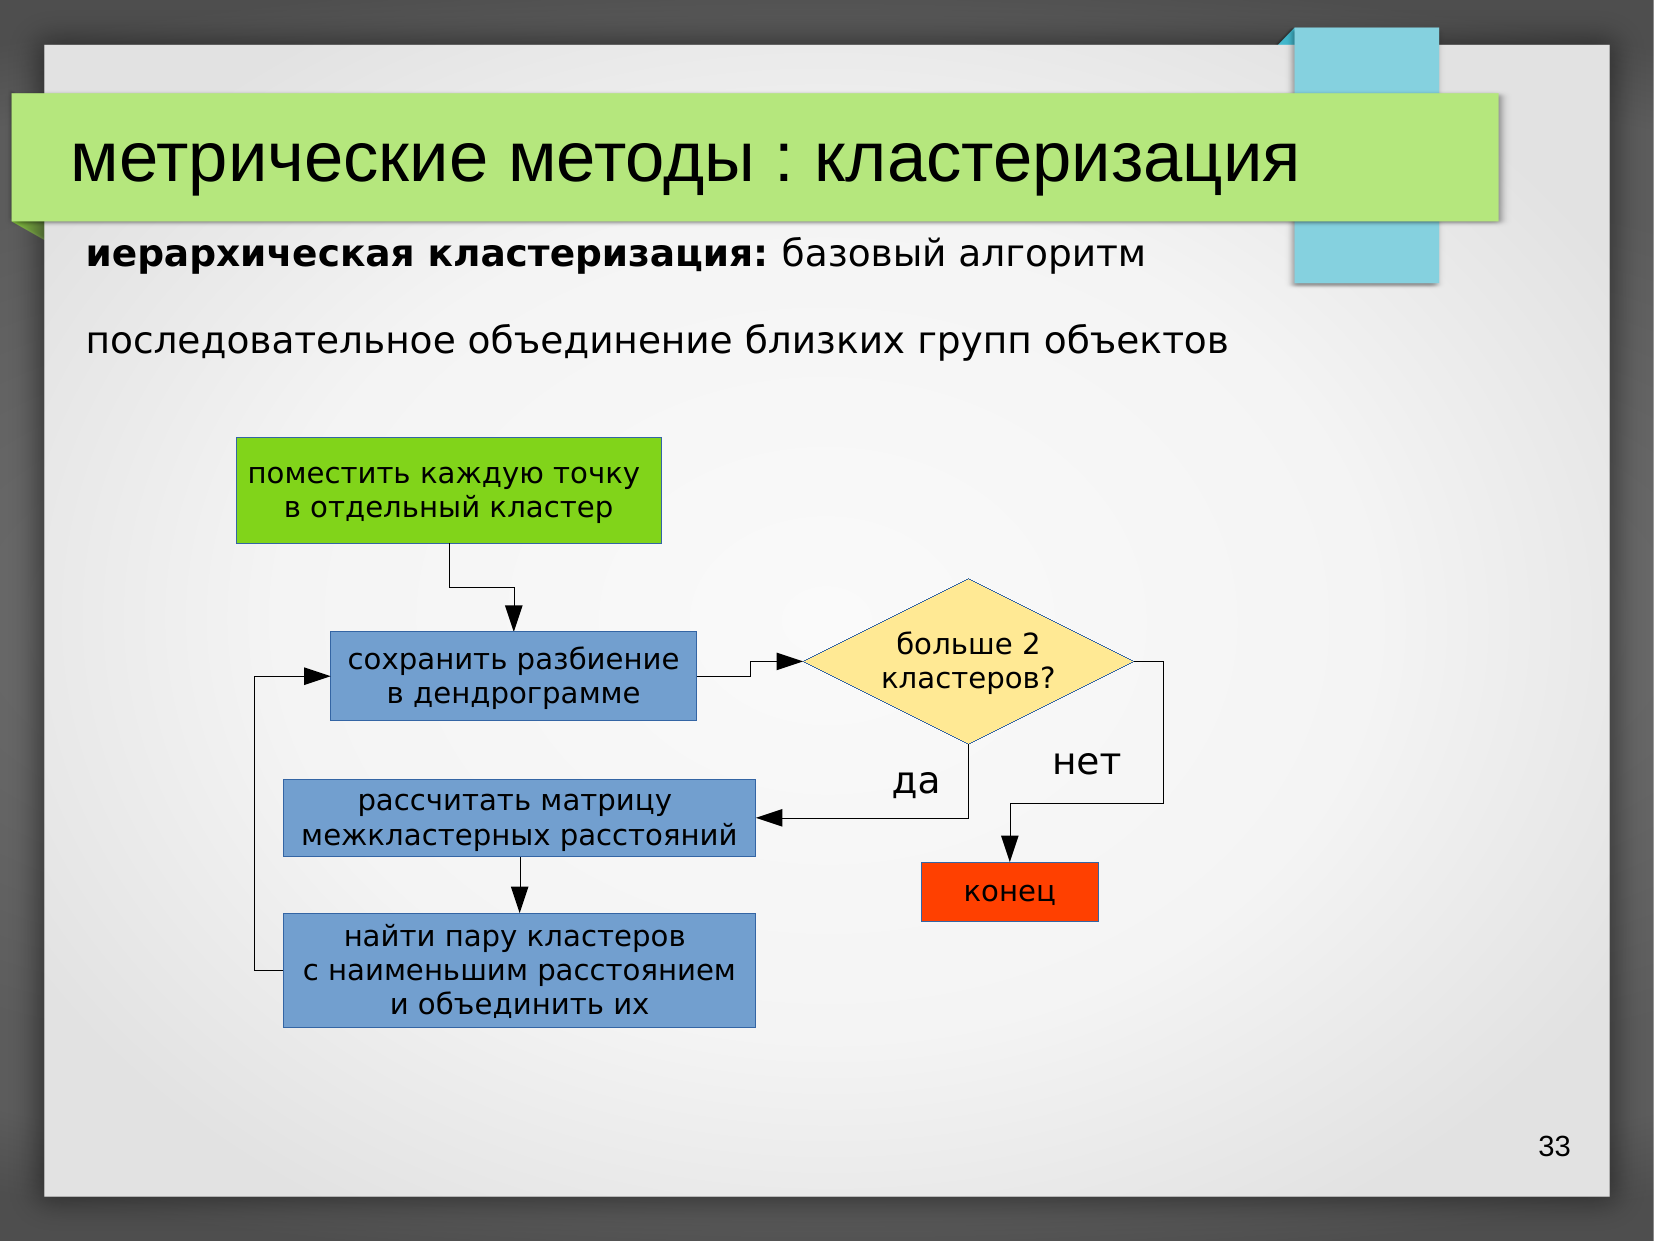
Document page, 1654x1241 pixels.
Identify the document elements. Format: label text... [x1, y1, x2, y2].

text_box конец [921, 862, 1099, 922]
text_box иерархическая кластеризация: базовый алгоритм последовательное объединение близких групп объектов [70, 224, 1312, 376]
text_box найти пару кластеров с наименьшим расстоянием и объединить их [283, 913, 756, 1028]
picture [0, 0, 1654, 1241]
text_box сохранить разбиение в дендрограмме [330, 631, 697, 721]
text_box рассчитать матрицу межкластерных расстояний [283, 779, 756, 857]
title метрические методы : кластеризация [70, 117, 1382, 197]
text_box больше 2 кластеров? [803, 578, 1134, 744]
text_box поместить каждую точку в отдельный кластер [236, 437, 662, 544]
